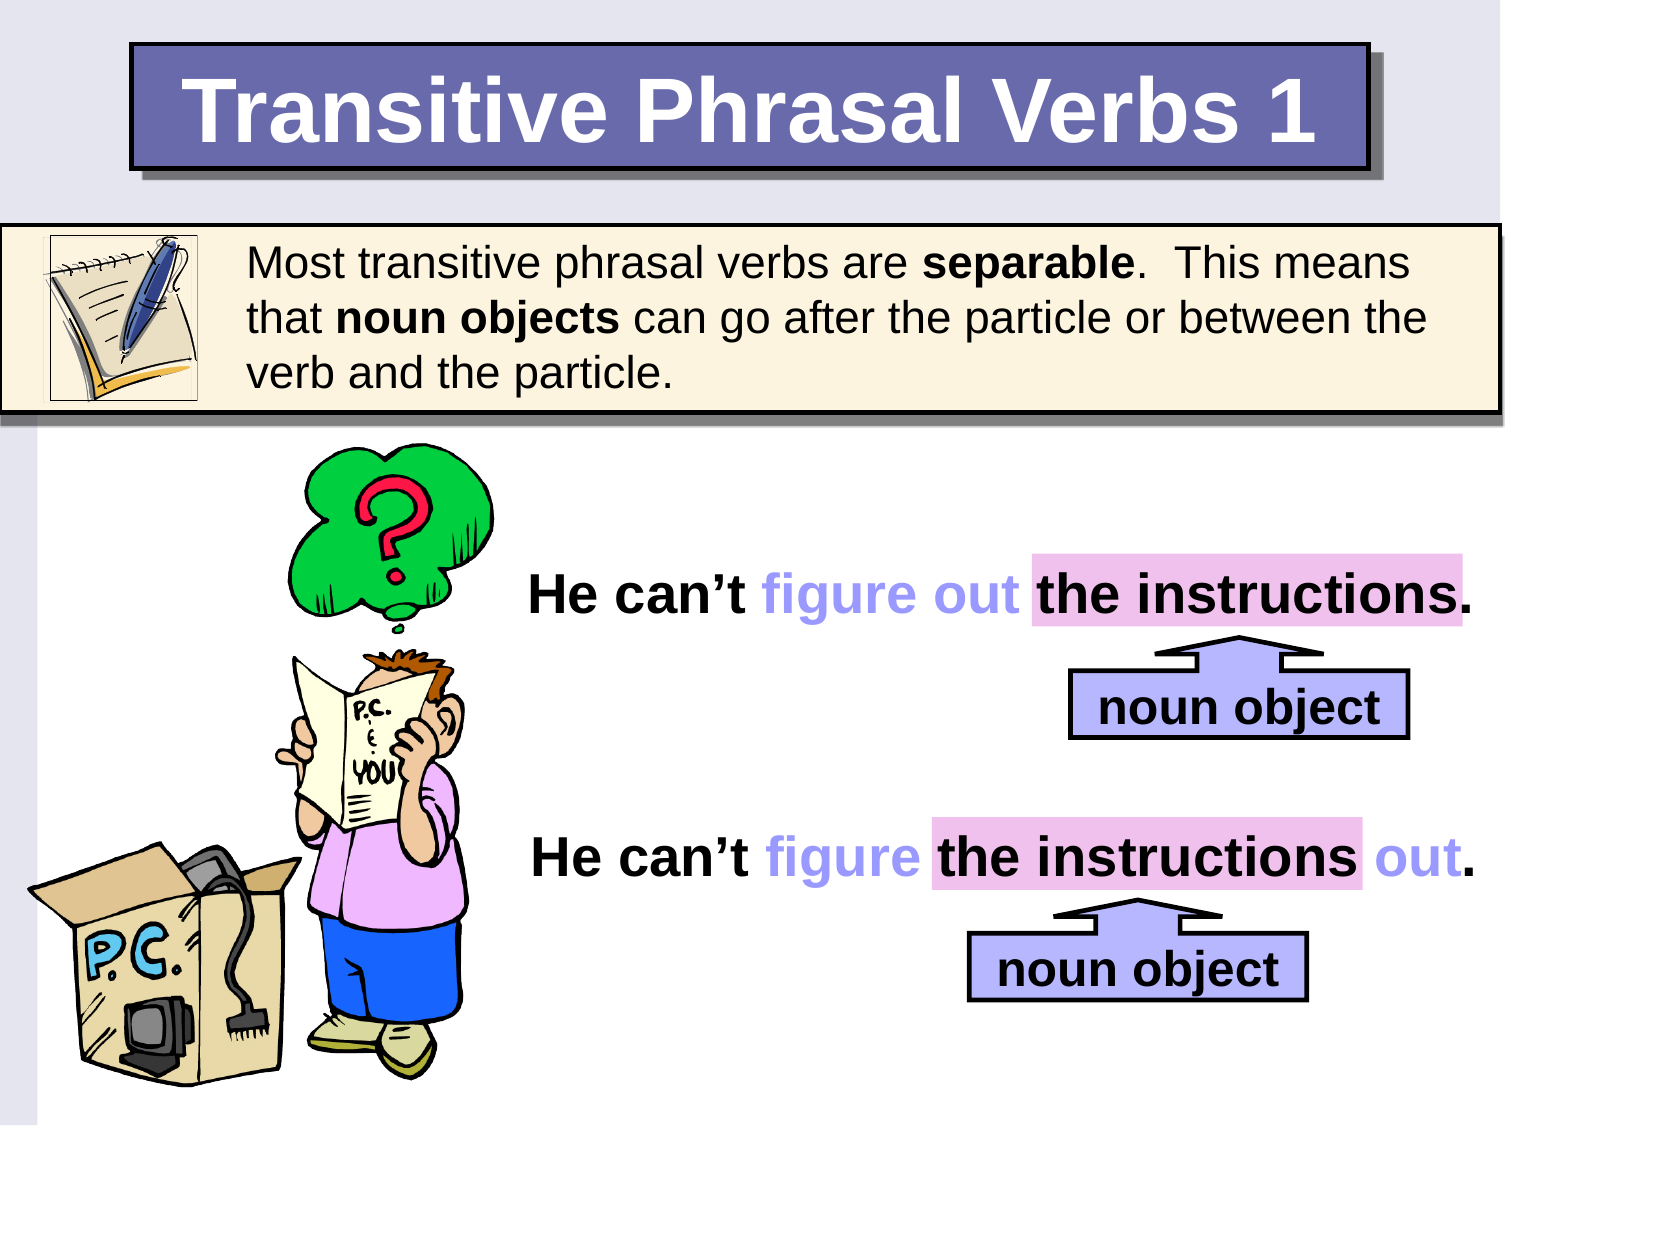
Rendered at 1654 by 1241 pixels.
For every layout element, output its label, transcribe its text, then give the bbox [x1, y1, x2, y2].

text_box noun object [969, 899, 1307, 1000]
picture [24, 399, 537, 1088]
text_box noun object [1070, 637, 1408, 738]
text_box He can’t figure out the instructions. [512, 549, 1501, 633]
text_box He can’t figure the instructions out. [515, 812, 1516, 896]
title Transitive Phrasal Verbs 1 [131, 43, 1369, 169]
text_box Most transitive phrasal verbs are separable. This means that noun objects can go after the particle or between the verb and the particle. [231, 225, 1494, 406]
